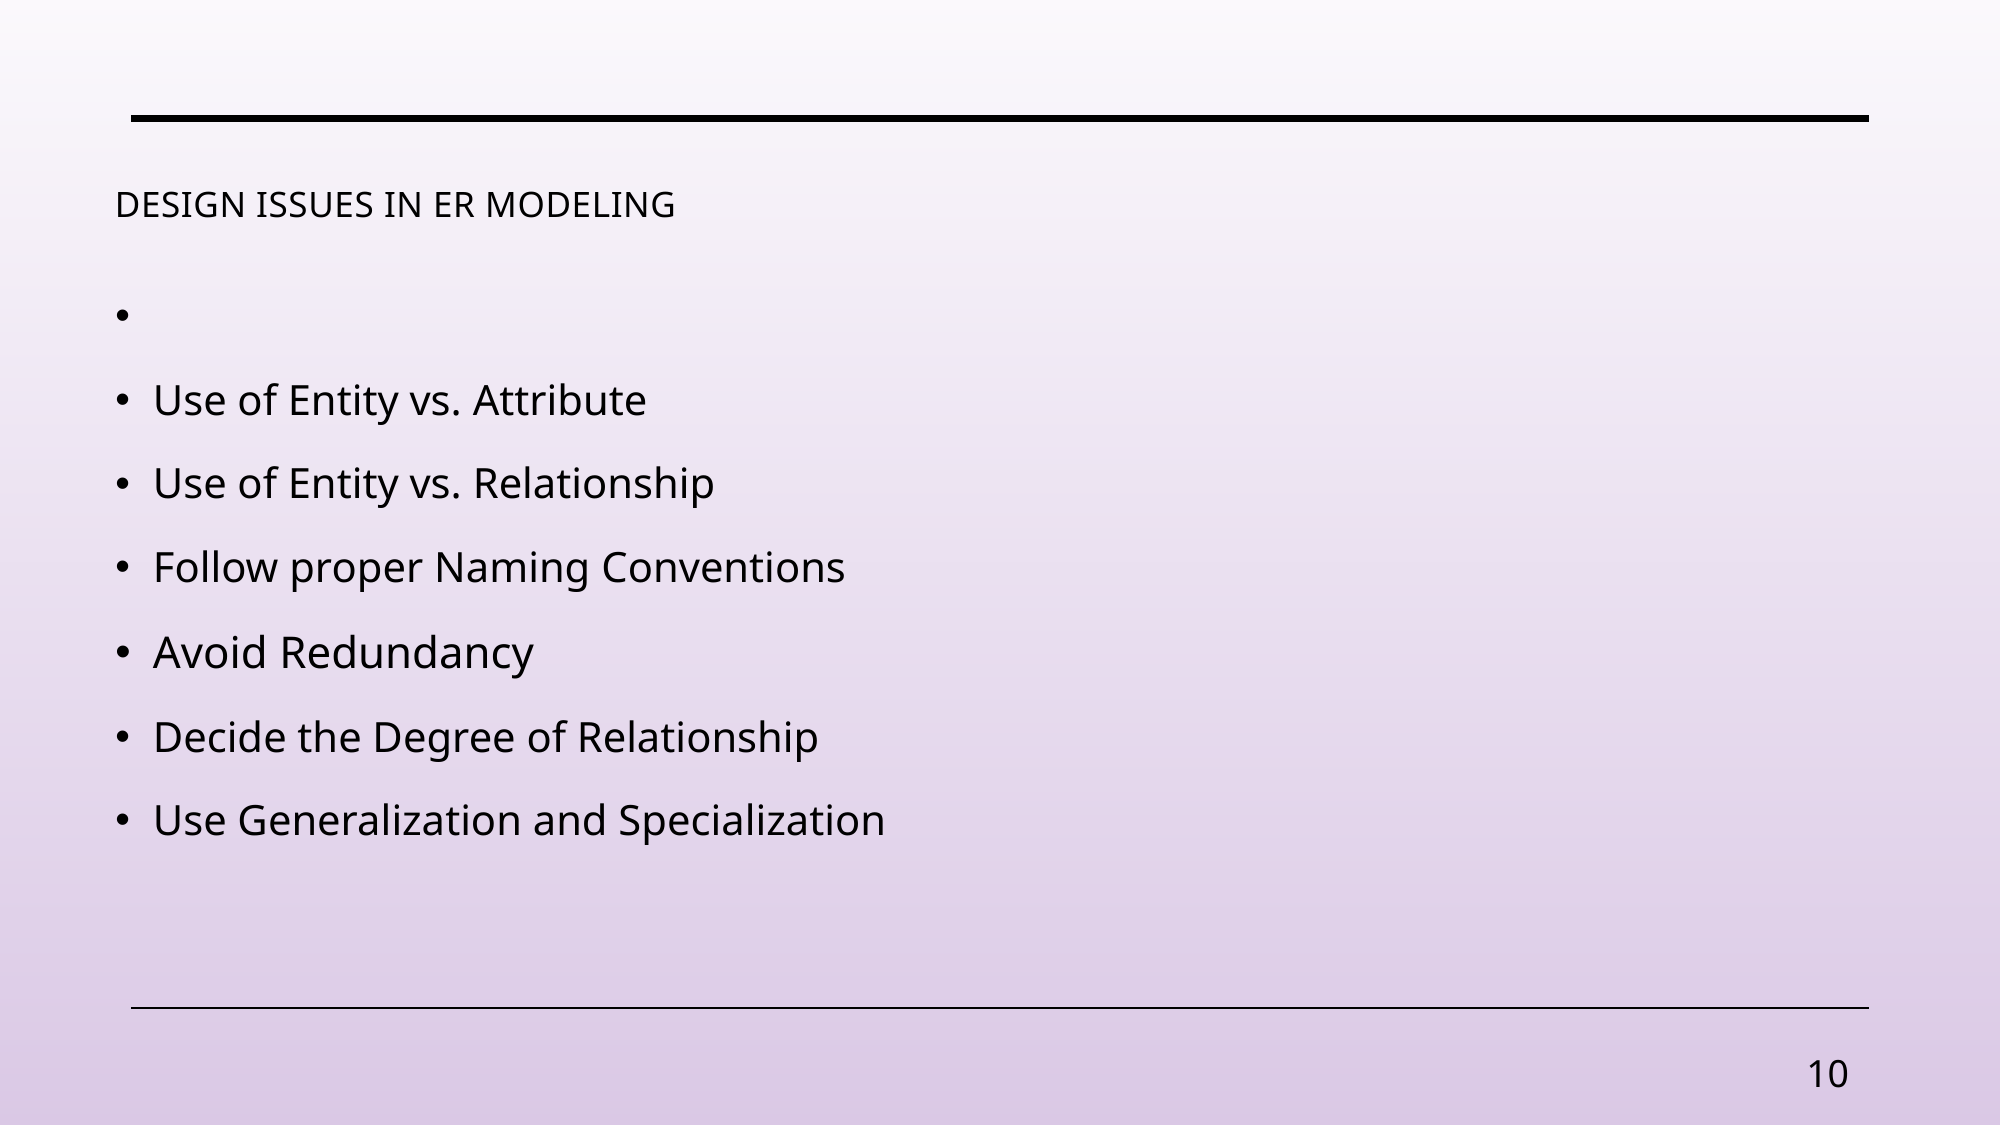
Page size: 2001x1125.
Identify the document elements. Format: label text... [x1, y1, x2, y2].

title Design Issues in ER Modeling [99, 172, 1739, 237]
list Use of Entity vs. Attribute Use of Entity vs. Relationship Follow proper Naming Conventions Avoid Redundancy Decide the Degree of Relationship Use Generalization and Specialization [100, 279, 1849, 1036]
text_box [1791, 1042, 1902, 1103]
